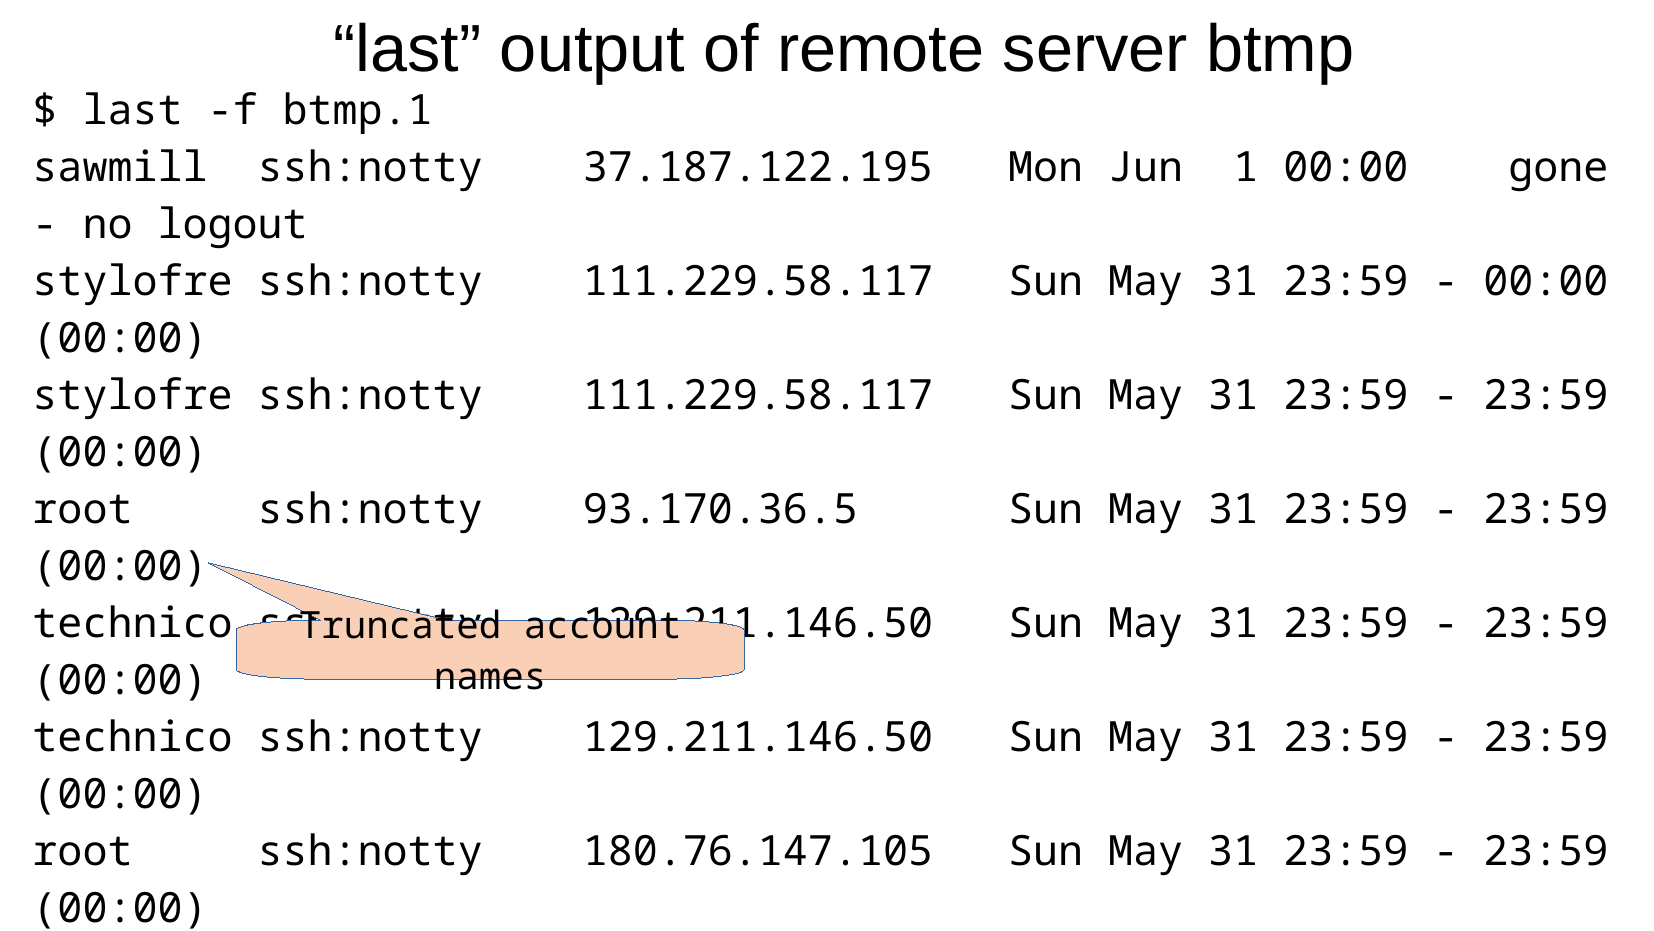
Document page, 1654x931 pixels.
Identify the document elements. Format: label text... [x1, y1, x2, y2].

text_box $ last -f btmp.1 sawmill ssh:notty 37.187.122.195 Mon Jun 1 00:00 gone - no logout stylofre ssh:notty 111.229.58.117 Sun May 31 23:59 - 00:00 (00:00) stylofre ssh:notty 111.229.58.117 Sun May 31 23:59 - 23:59 (00:00) root ssh:notty 93.170.36.5 Sun May 31 23:59 - 23:59 (00:00) technico ssh:notty 129.211.146.50 Sun May 31 23:59 - 23:59 (00:00) technico ssh:notty 129.211.146.50 Sun May 31 23:59 - 23:59 (00:00) root ssh:notty 180.76.147.105 Sun May 31 23:59 - 23:59 (00:00) root ssh:notty 134.209.236.191 Sun May 31 23:59 - 23:59 (00:00) root ssh:notty 190.171.240.51 Sun May 31 23:58 - 23:59 (00:00) localhos ssh:notty 109.86.194.177 Sun May 31 23:58 - 23:58 (00:00) localhos ssh:notty 109.86.194.177 Sun May 31 23:58 - 23:58 (00:00) tara ssh:notty 51.178.24.61 Sun May 31 23:58 - 23:58 (00:00) tara ssh:notty 51.178.24.61 Sun May 31 23:58 - 23:58 (00:00) root ssh:notty 121.229.2.136 Sun May 31 23:58 - 23:58 (00:00) root ssh:notty 198.199.124.109 Sun May 31 23:58 - 23:58 (00:00) vboxuser ssh:notty 114.118.7.75 Sun May 31 23:58 - 23:58 (00:00) vboxuser ssh:notty 114.118.7.75 Sun May 31 23:58 - 23:58 (00:00) root ssh:notty 106.53.20.179 Sun May 31 23:58 - 23:58 (00:00) zz ssh:notty 46.101.33.198 Sun May 31 23:58 - 23:58 (00:00) zz ssh:notty 46.101.33.198 Sun May 31 23:58 - 23:58 (00:00) [17, 72, 1654, 931]
title “last” output of remote server btmp [100, 10, 1589, 72]
text_box Truncated account names [208, 562, 745, 680]
